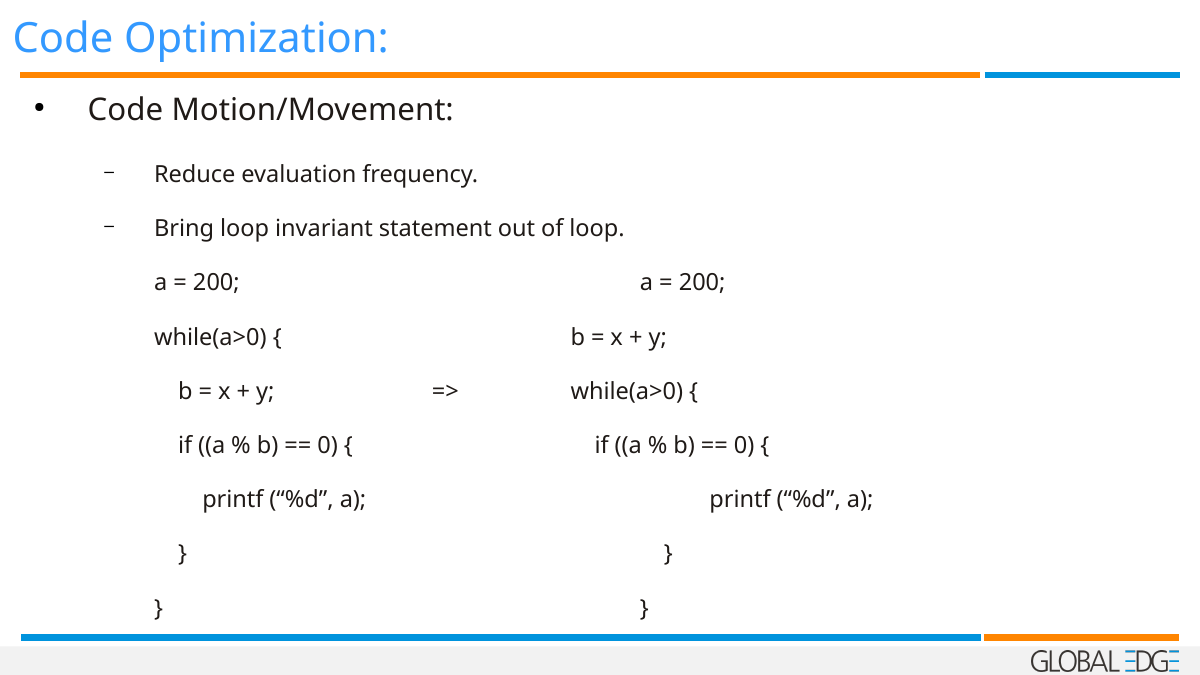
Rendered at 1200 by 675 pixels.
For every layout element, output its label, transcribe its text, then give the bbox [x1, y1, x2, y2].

title Code Optimization: [12, 9, 1088, 63]
picture [1031, 650, 1179, 672]
list Code Motion/Movement: Reduce evaluation frequency. Bring loop invariant statement out of loop. a = 200; a = 200; while(a>0) { b = x + y; b = x + y; => while(a>0) { if ((a % b) == 0) { if ((a % b) == 0) { printf (“%d”, a); printf (“%d”, a); } } } } [21, 86, 1182, 627]
